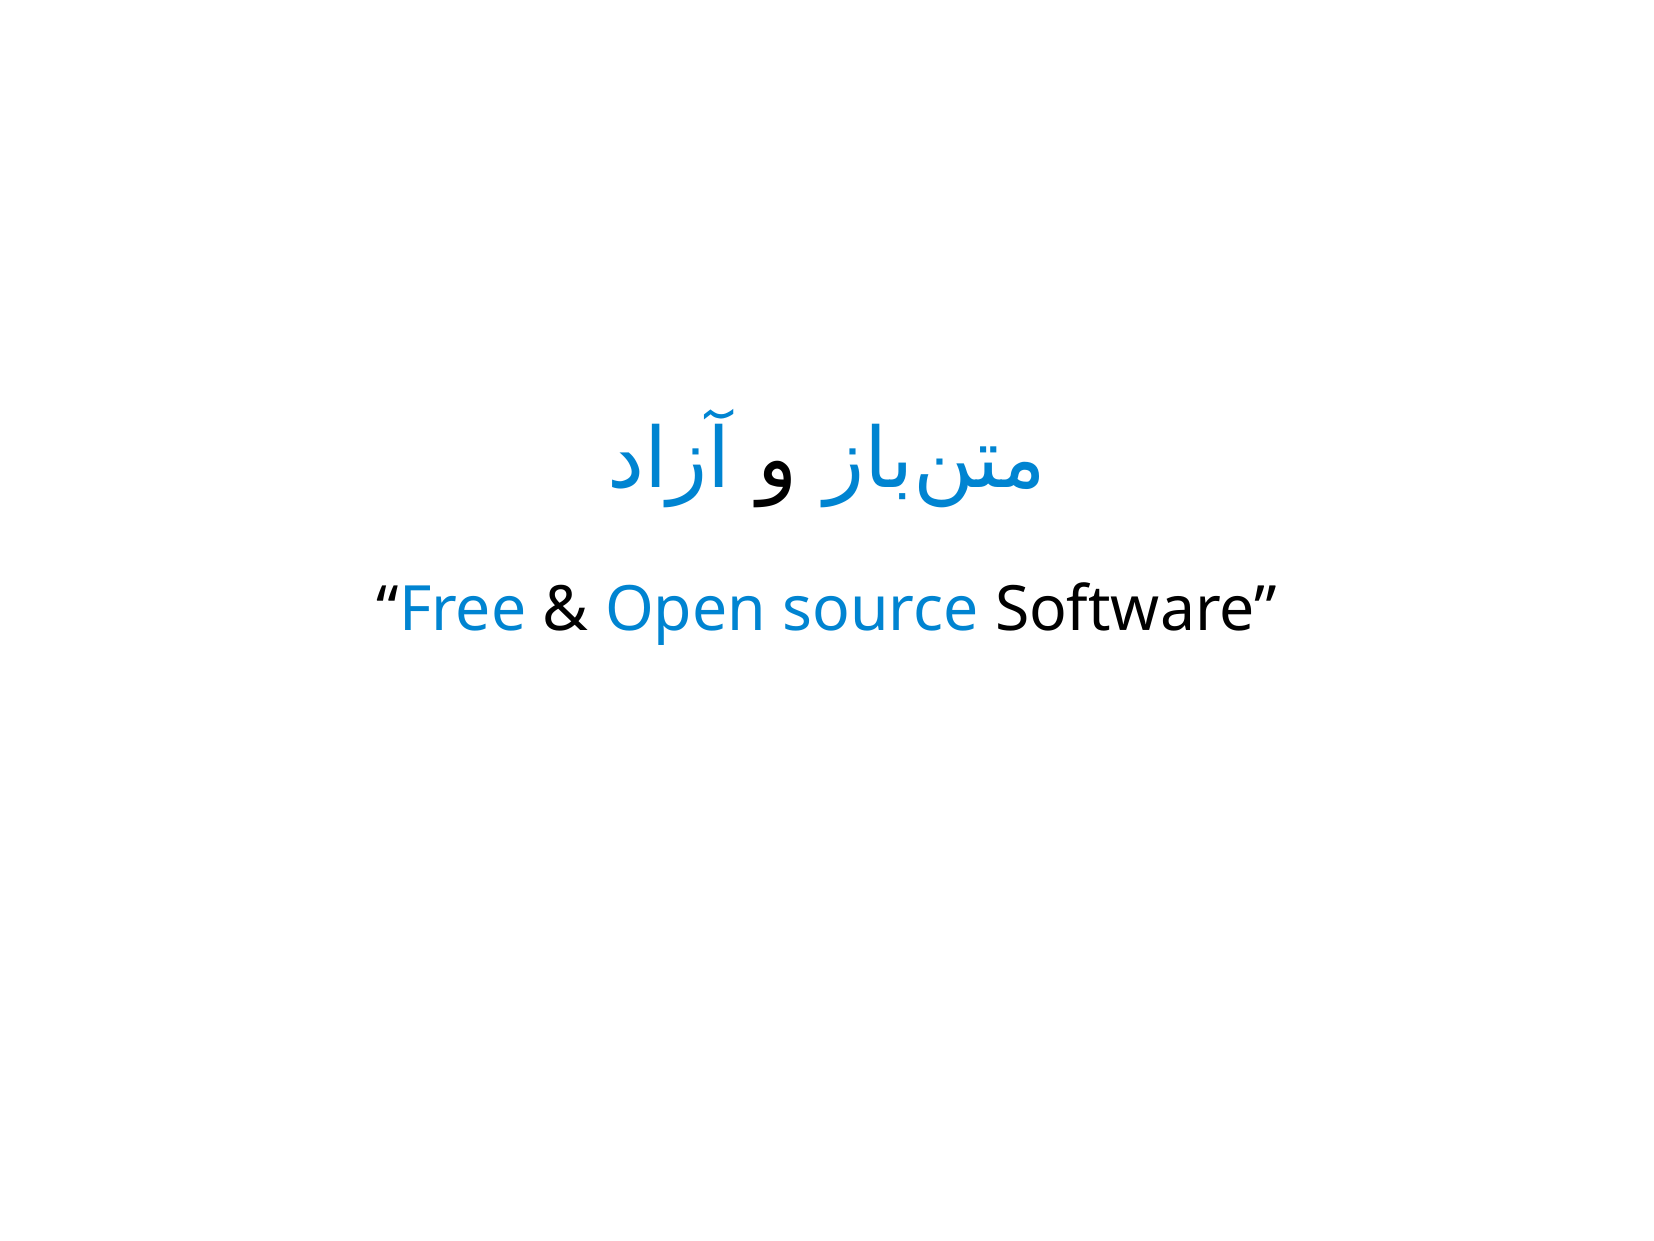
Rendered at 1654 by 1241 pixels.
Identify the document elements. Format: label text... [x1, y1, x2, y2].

subtitle متن‌باز و آزاد “Free & Open source Software” [82, 49, 1571, 1010]
